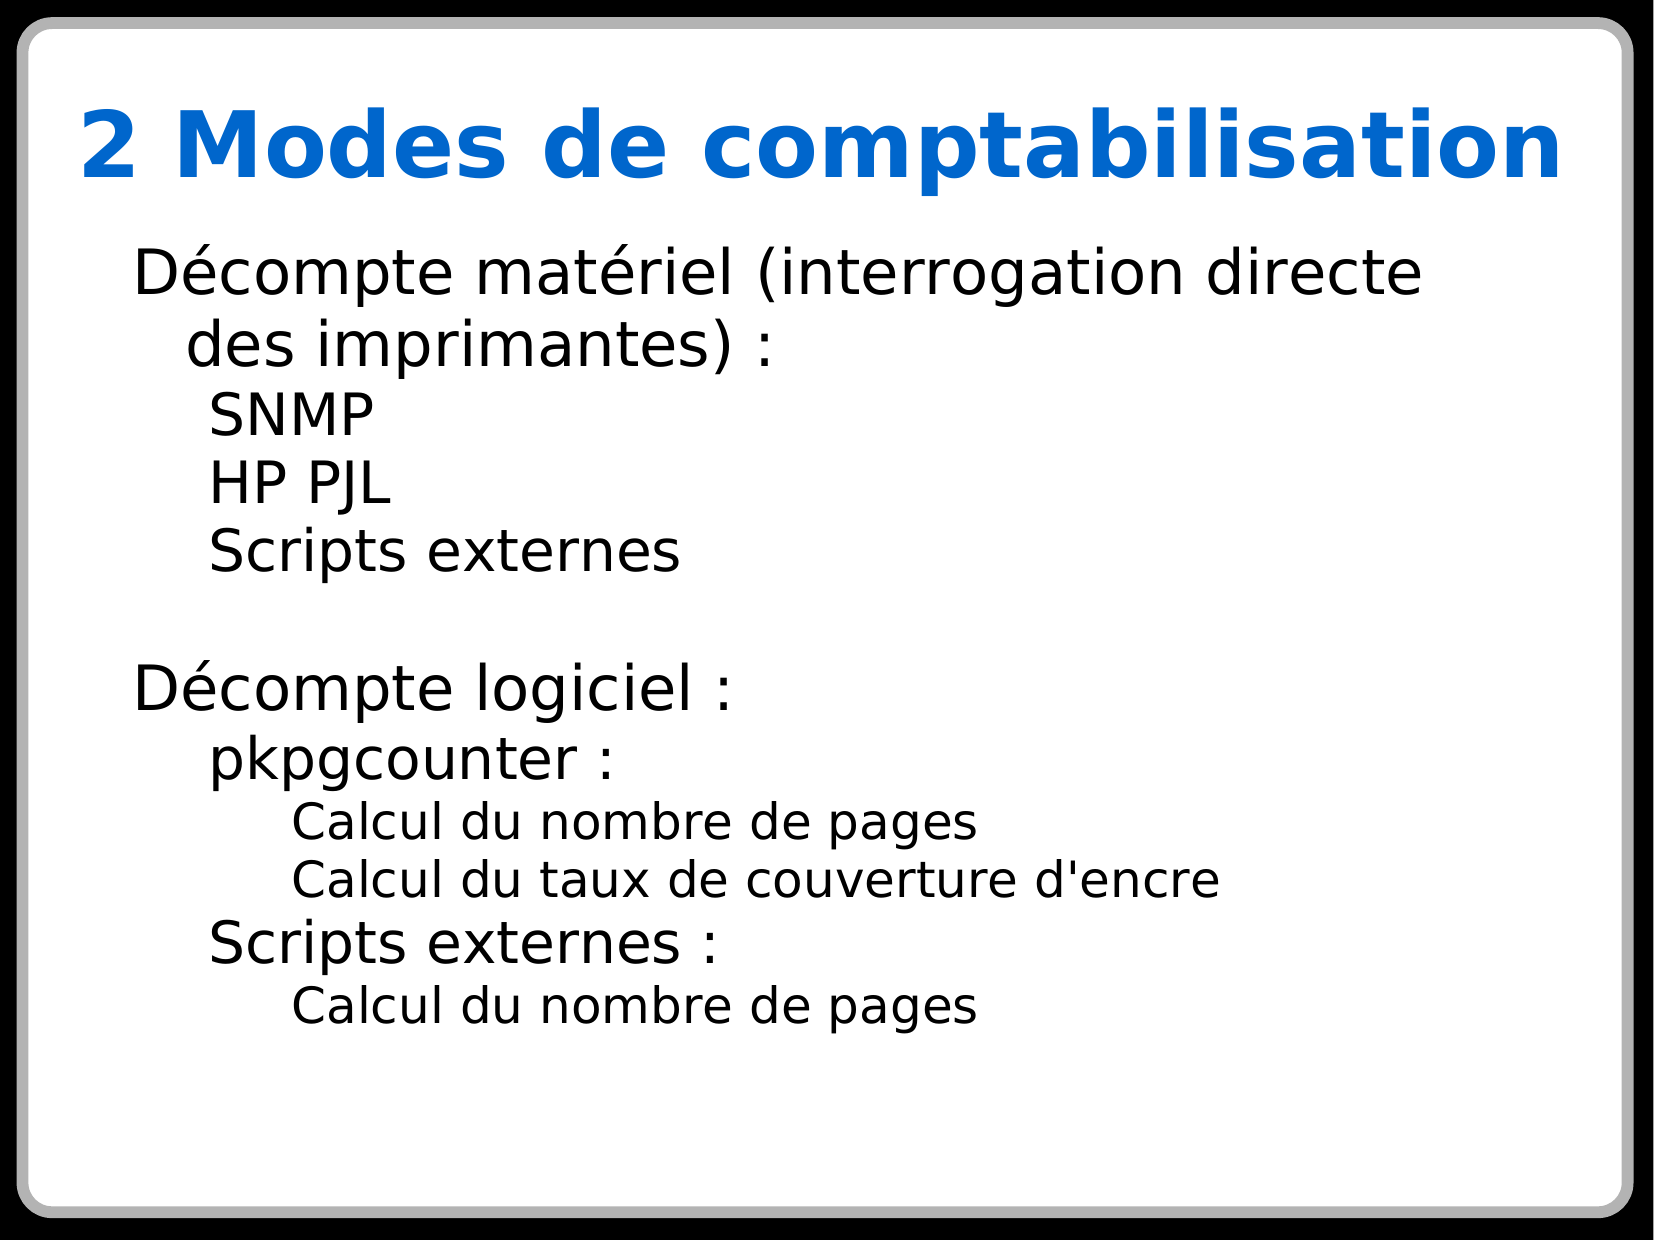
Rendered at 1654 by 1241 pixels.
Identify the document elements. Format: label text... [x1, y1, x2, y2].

list Décompte matériel (interrogation directe des imprimantes) : SNMP HP PJL Scripts externes Décompte logiciel : pkpgcounter : Calcul du nombre de pages Calcul du taux de couverture d'encre Scripts externes : Calcul du nombre de pages [114, 236, 1536, 1036]
title 2 Modes de comptabilisation [67, 91, 1577, 199]
